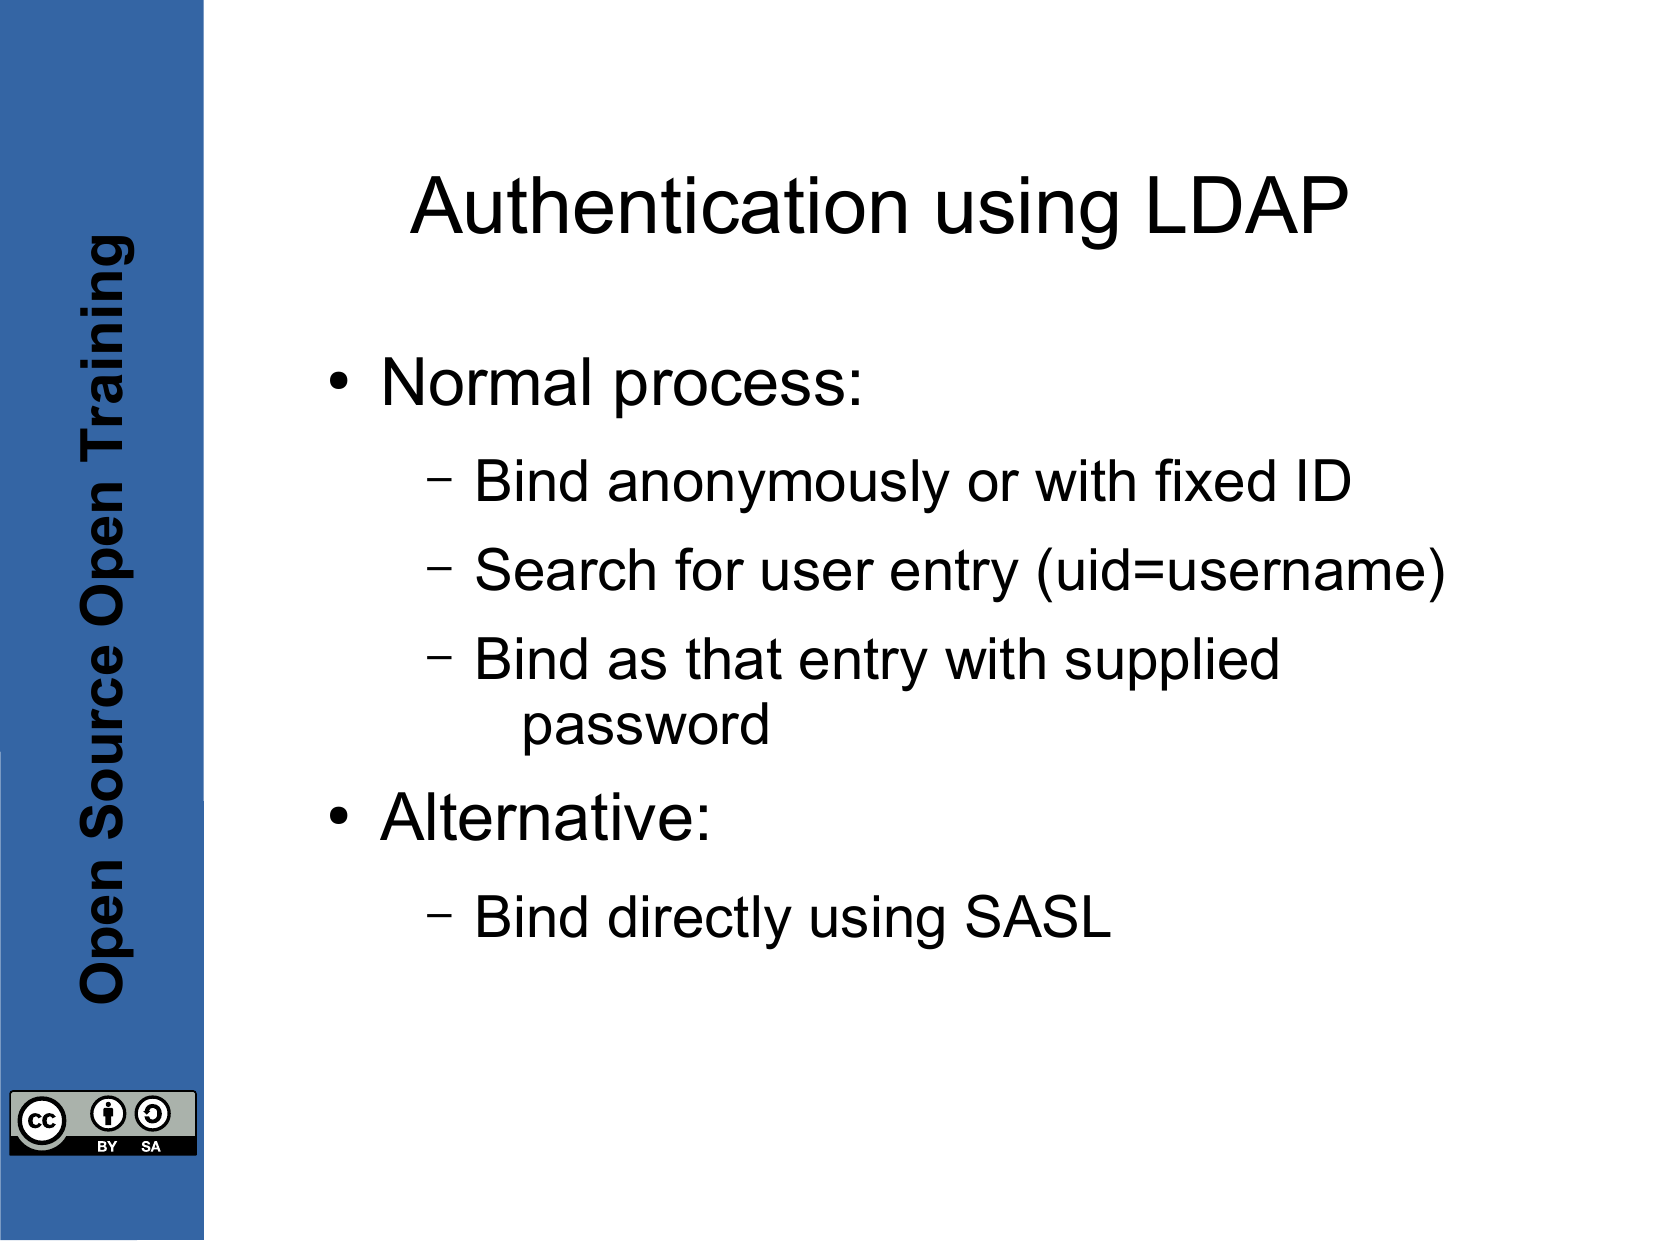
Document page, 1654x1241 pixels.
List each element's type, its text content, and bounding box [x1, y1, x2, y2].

title Authentication using LDAP [227, 102, 1534, 310]
list Normal process: Bind anonymously or with fixed ID Search for user entry (uid=username) Bind as that entry with supplied password Alternative: Bind directly using SASL [238, 344, 1534, 1112]
